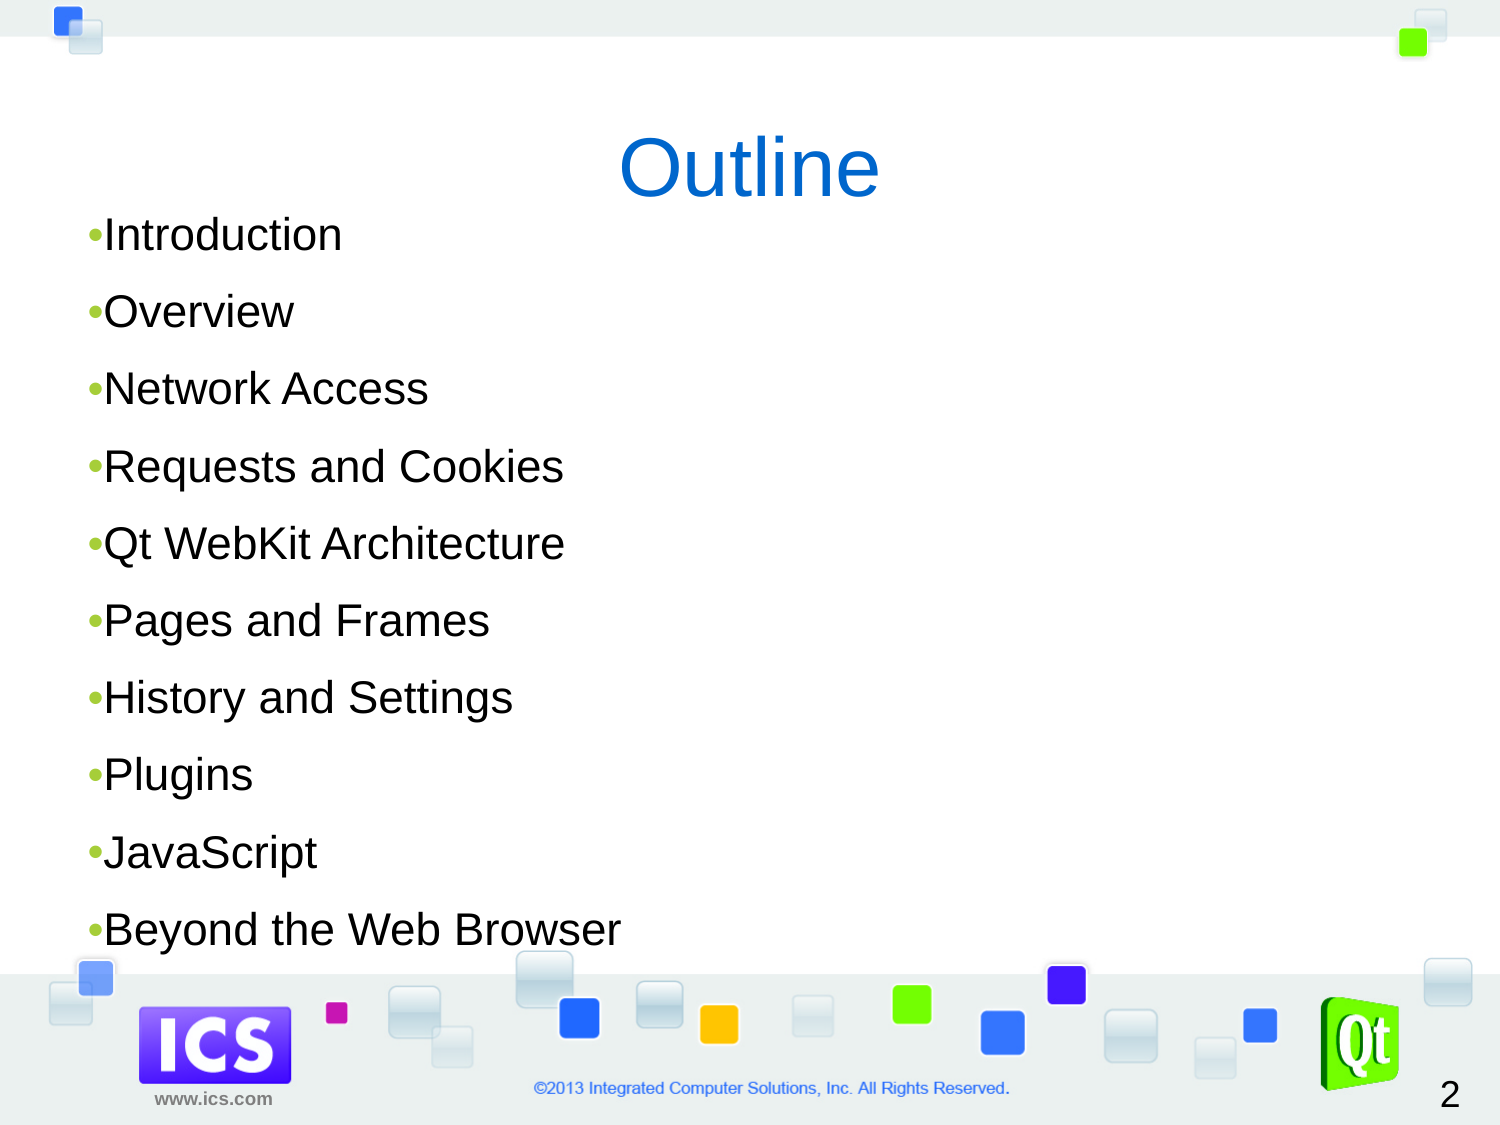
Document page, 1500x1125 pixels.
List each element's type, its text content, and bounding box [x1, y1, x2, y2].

picture [0, 950, 1500, 1125]
picture [0, 0, 1500, 62]
title Outline [112, 50, 1388, 212]
list Introduction Overview Network Access Requests and Cookies Qt WebKit Architecture Pages and Frames History and Settings Plugins JavaScript Beyond the Web Browser [87, 212, 1438, 959]
